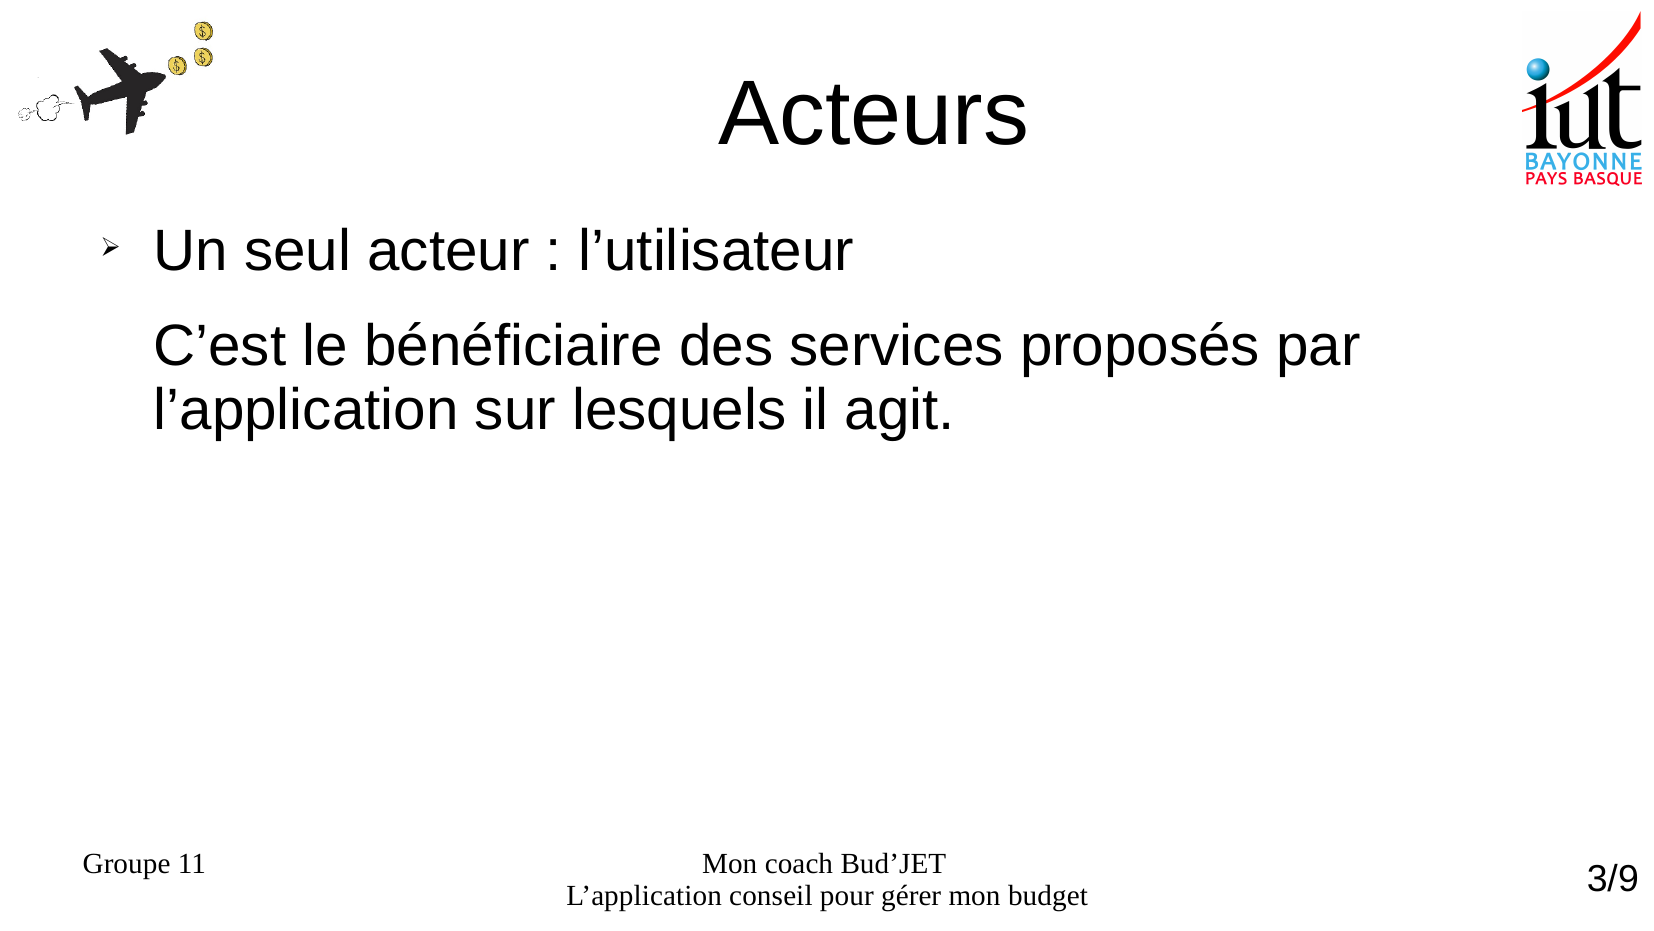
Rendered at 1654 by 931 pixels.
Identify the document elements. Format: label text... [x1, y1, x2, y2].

list Un seul acteur : l’utilisateur C’est le bénéficiaire des services proposés par l’application sur lesquels il agit. [82, 217, 1571, 758]
title Acteurs [129, 35, 1619, 191]
picture [1522, 11, 1642, 186]
picture [11, 8, 225, 142]
